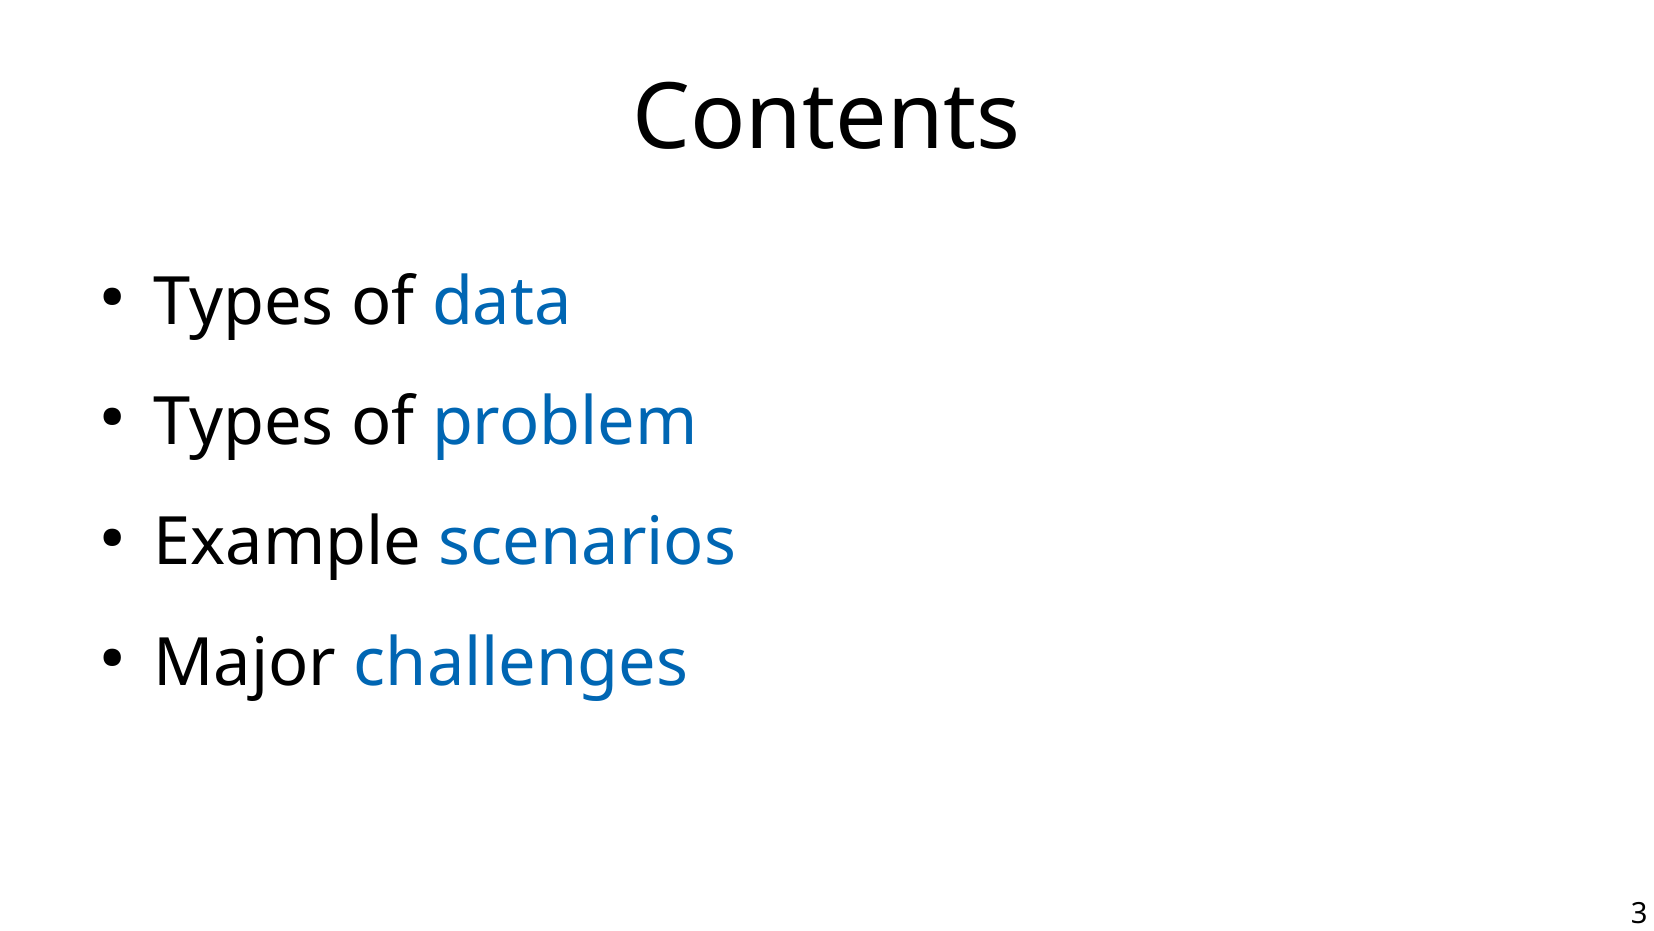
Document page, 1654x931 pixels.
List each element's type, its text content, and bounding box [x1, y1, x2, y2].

title Contents [82, 1, 1571, 226]
list Types of data Types of problem Example scenarios Major challenges [82, 253, 1571, 793]
